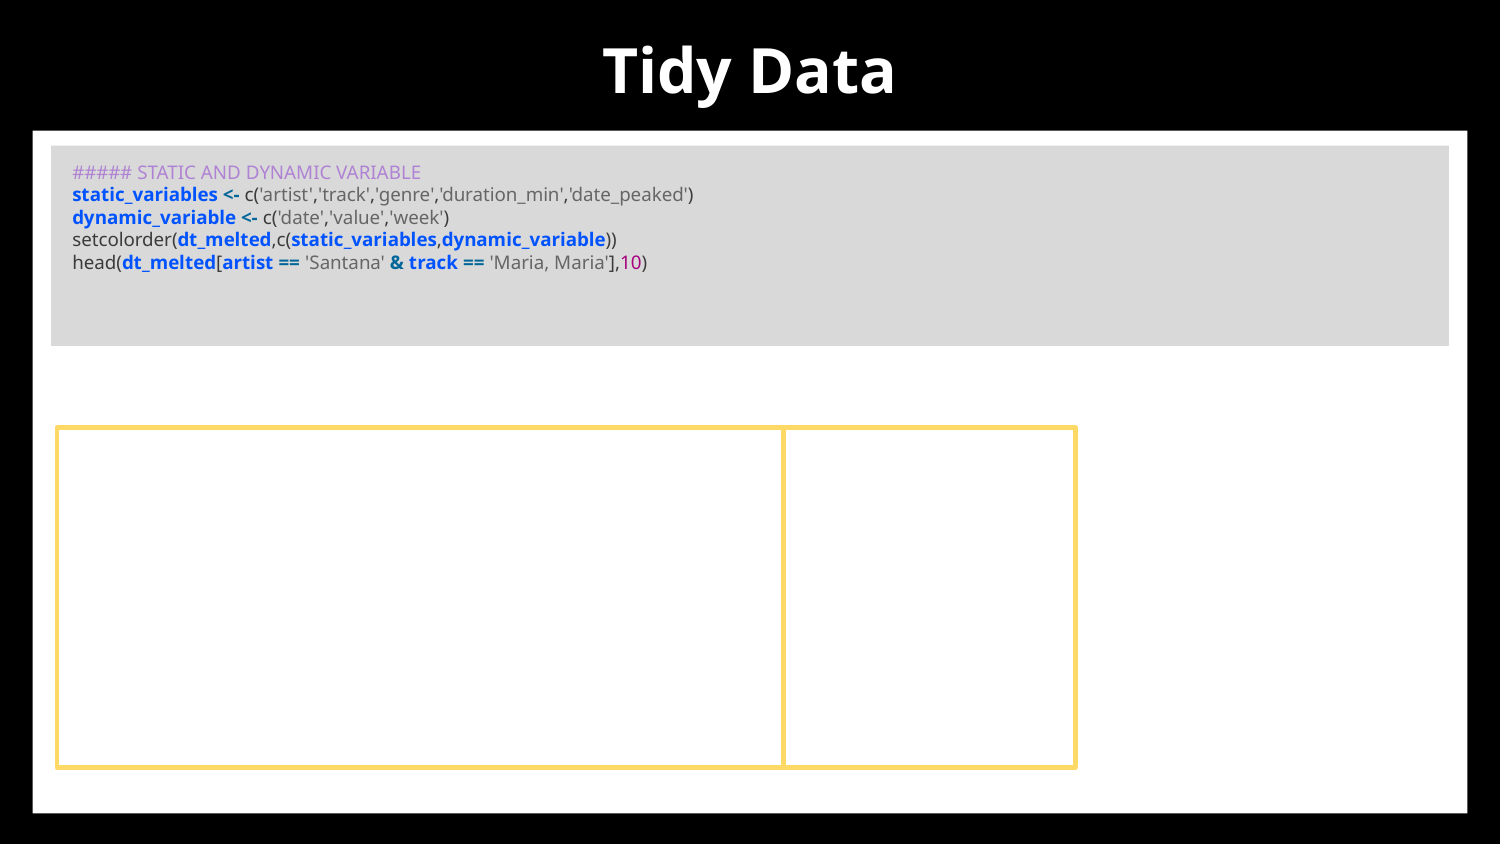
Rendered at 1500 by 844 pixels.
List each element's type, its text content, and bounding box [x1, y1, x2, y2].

text_box ##### STATIC AND DYNAMIC VARIABLE static_variables <- c('artist','track','genre','duration_min','date_peaked') dynamic_variable <- c('date','value','week') setcolorder(dt_melted,c(static_variables,dynamic_variable)) head(dt_melted[artist == 'Santana' & track == 'Maria, Maria'],10) [51, 145, 1449, 346]
text_box Tidy Data [32, 21, 1468, 116]
